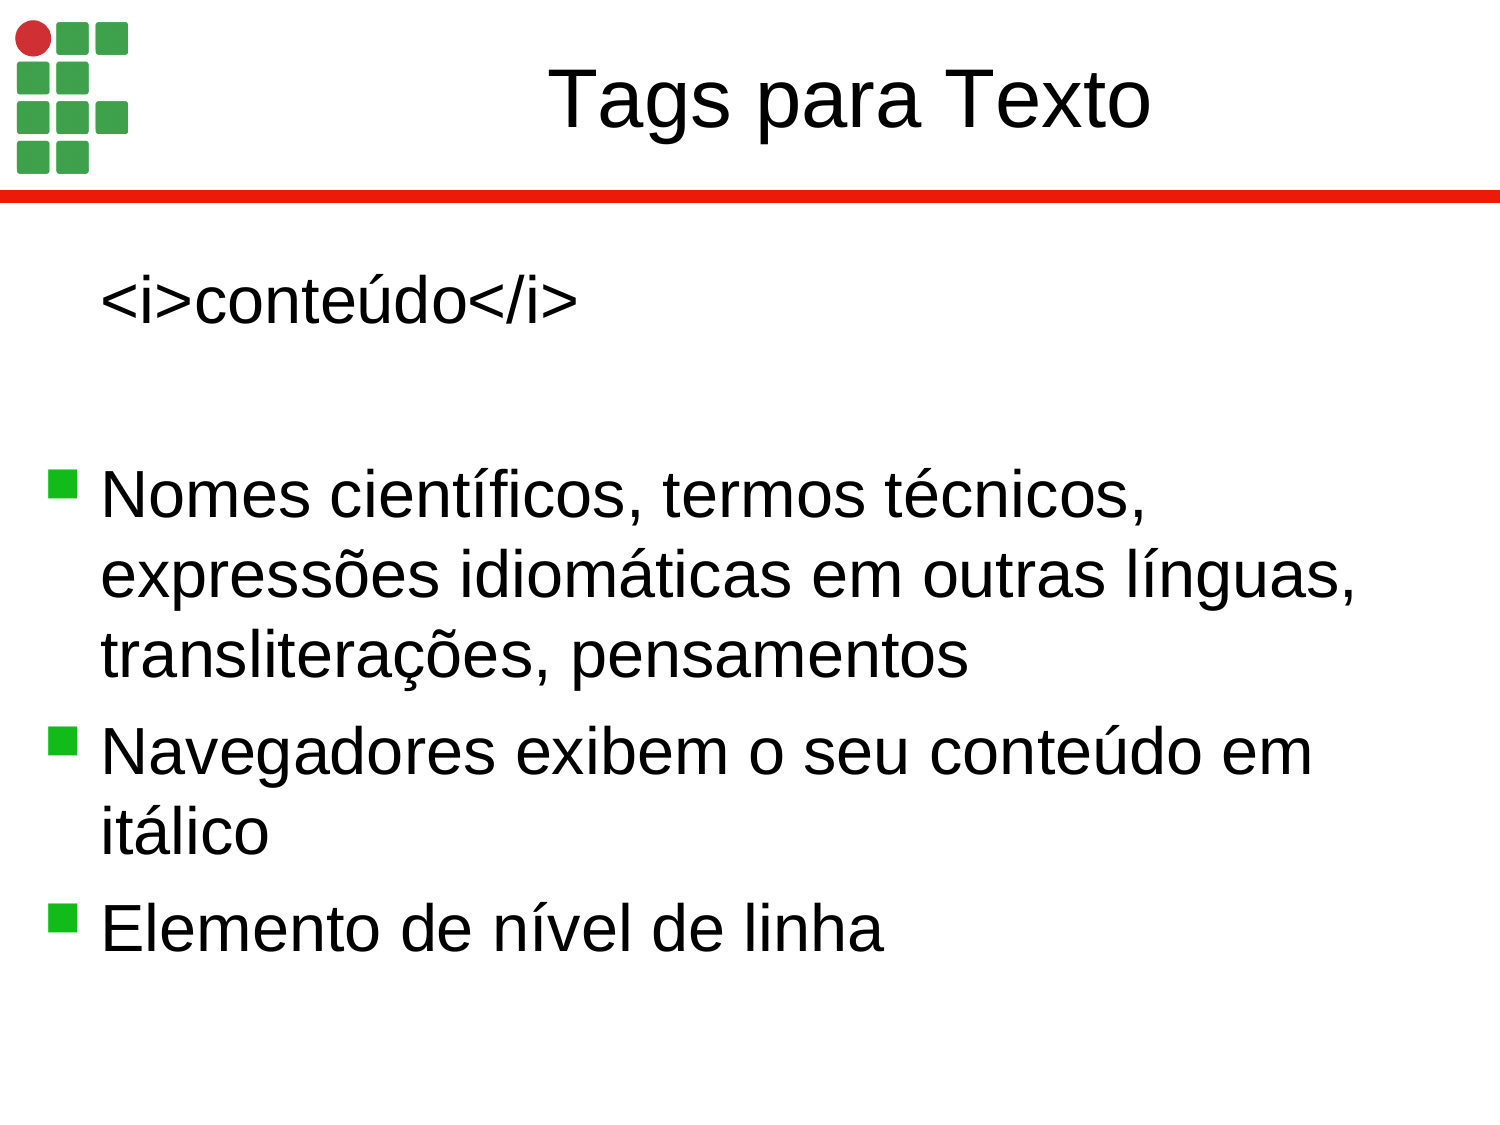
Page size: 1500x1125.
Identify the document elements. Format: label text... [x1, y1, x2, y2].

list <i> conteúdo</i> Nomes científicos, termos técnicos, expressões idiomáticas em outras línguas, transliterações, pensamentos Navegadores exibem o seu conteúdo em itálico Elemento de nível de linha [29, 207, 1471, 1087]
title Tags para Texto [230, 0, 1471, 202]
picture [14, 16, 130, 178]
